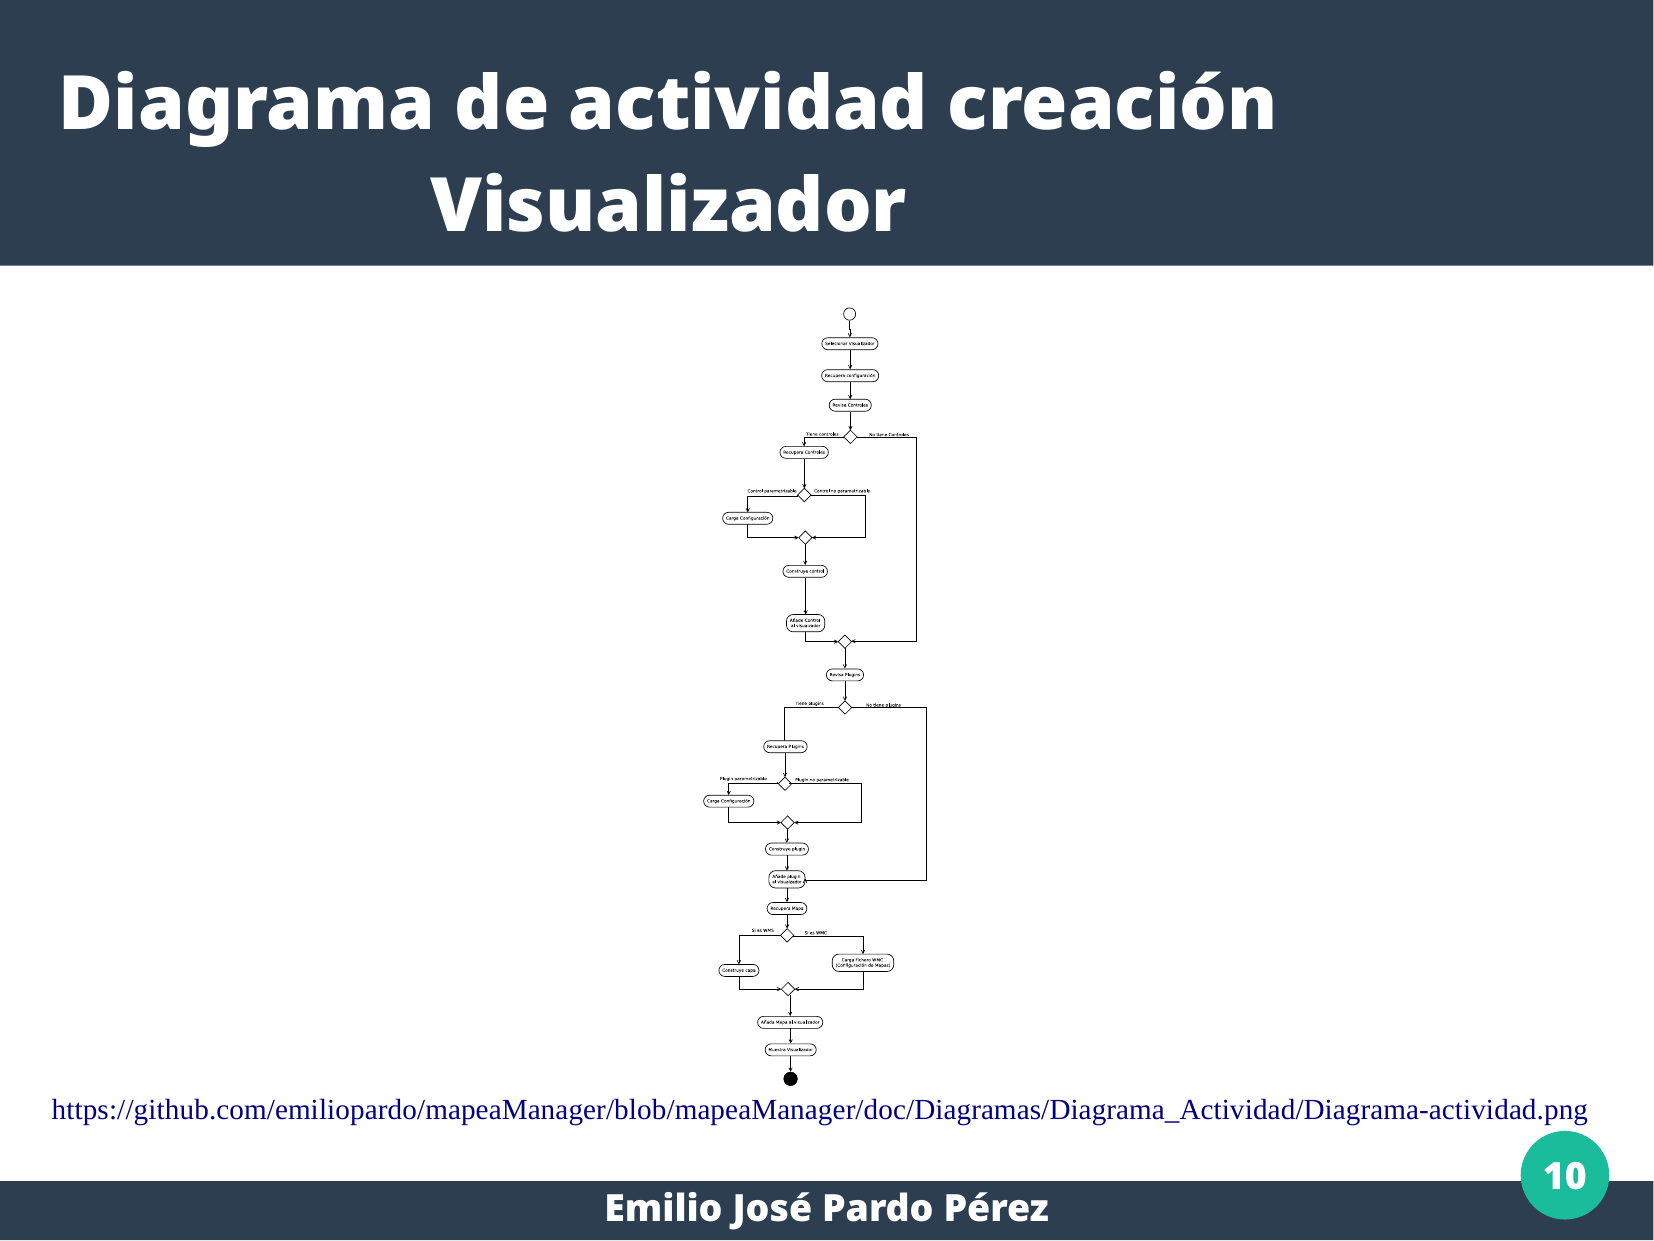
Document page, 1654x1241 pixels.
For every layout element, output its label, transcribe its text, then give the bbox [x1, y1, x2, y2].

picture [702, 307, 927, 1086]
title Diagrama de actividad creación Visualizador [59, 49, 1595, 207]
text_box https://github.com/emiliopardo/mapeaManager/blob/mapeaManager/doc/Diagramas/Diagrama_Actividad/Diagrama-actividad.png [11, 1086, 1630, 1176]
